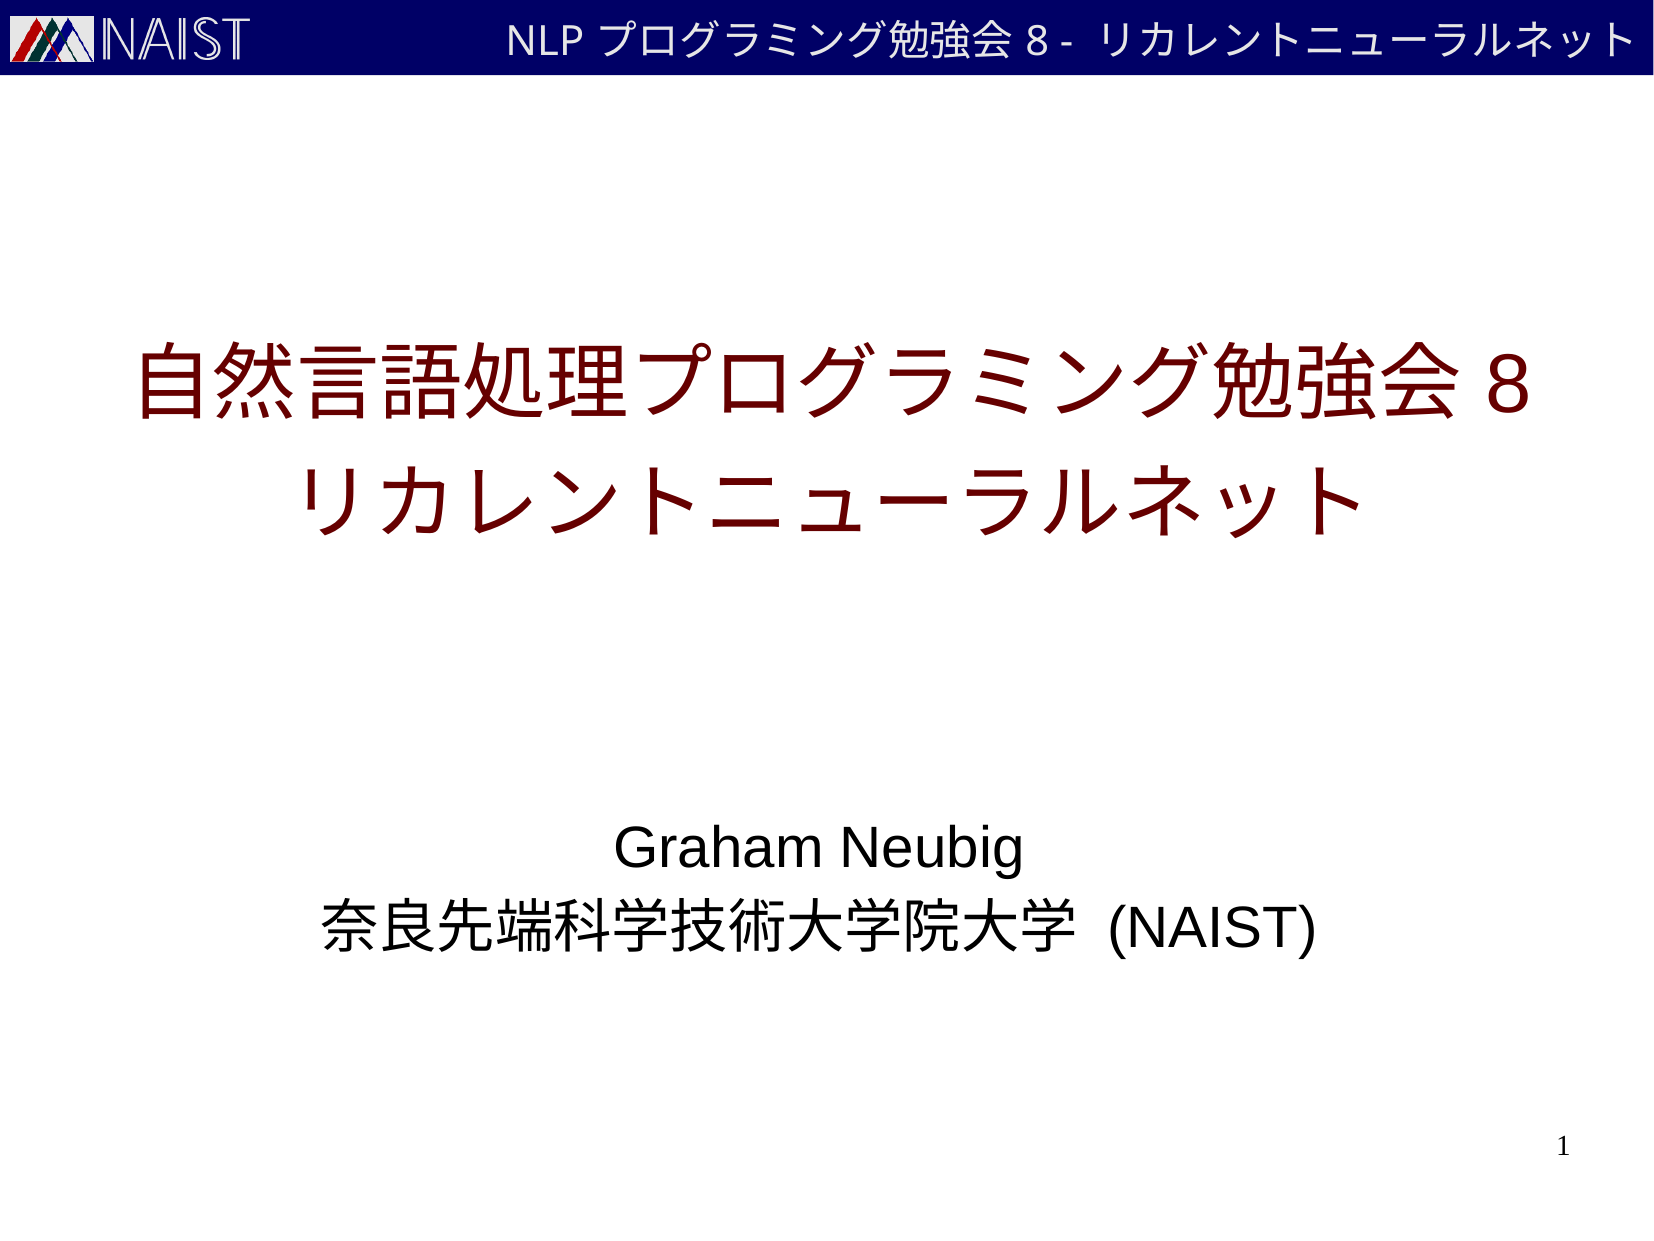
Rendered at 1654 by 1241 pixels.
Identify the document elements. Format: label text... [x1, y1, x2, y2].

title 自然言語処理プログラミング勉強会8 リカレントニューラルネット [86, 339, 1576, 533]
picture [102, 17, 251, 60]
subtitle Graham Neubig 奈良先端科学技術大学院大学 (NAIST) [75, 780, 1564, 999]
picture [10, 16, 94, 62]
